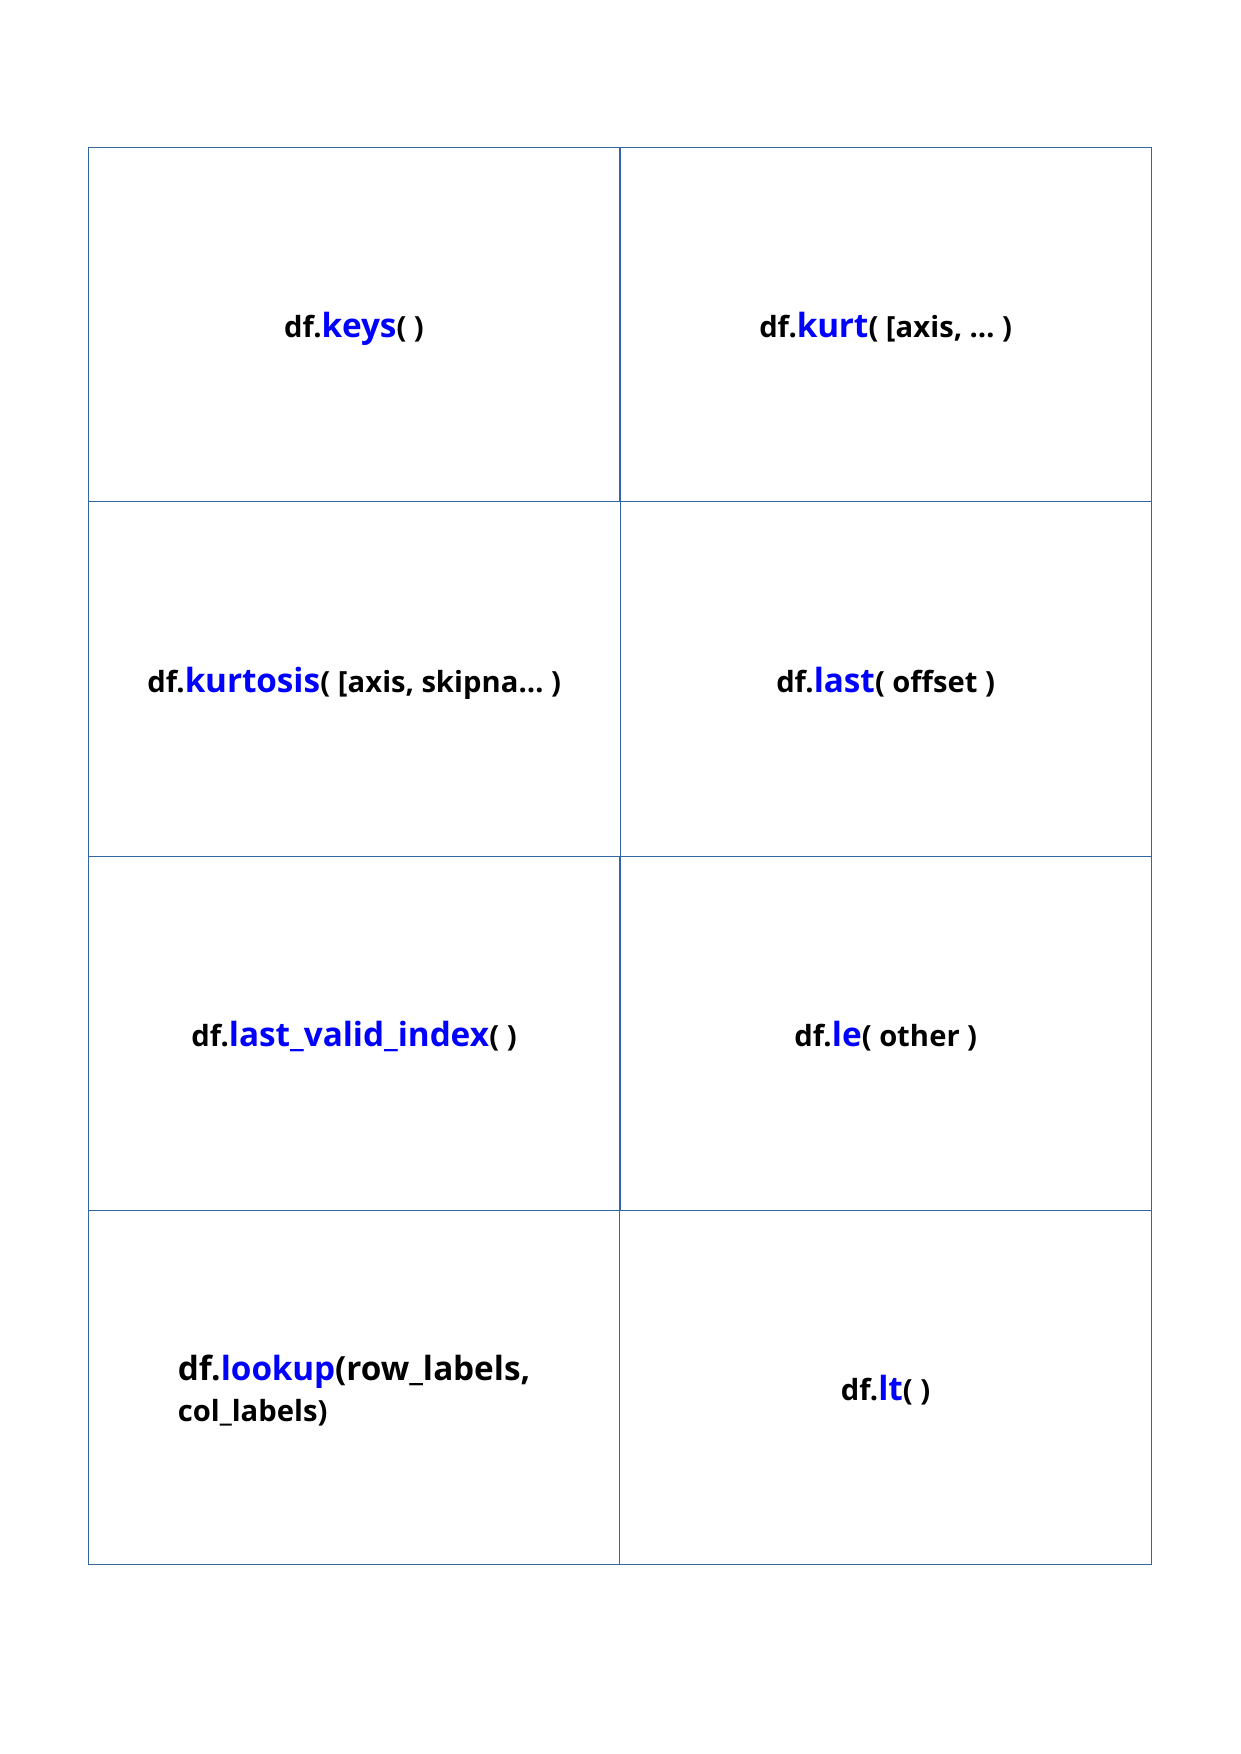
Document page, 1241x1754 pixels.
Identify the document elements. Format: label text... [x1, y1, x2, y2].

text_box df.lookup(row_labels, col_labels) [88, 1210, 619, 1565]
text_box df.keys( ) [88, 147, 620, 501]
text_box df.le( other ) [620, 856, 1152, 1210]
text_box df.kurt( [axis, … ) [620, 147, 1152, 501]
text_box df.lt( ) [619, 1210, 1152, 1565]
text_box df.last( offset ) [620, 501, 1152, 856]
text_box df.kurtosis( [axis, skipna… ) [88, 501, 620, 856]
text_box df.last_valid_index( ) [88, 856, 620, 1210]
